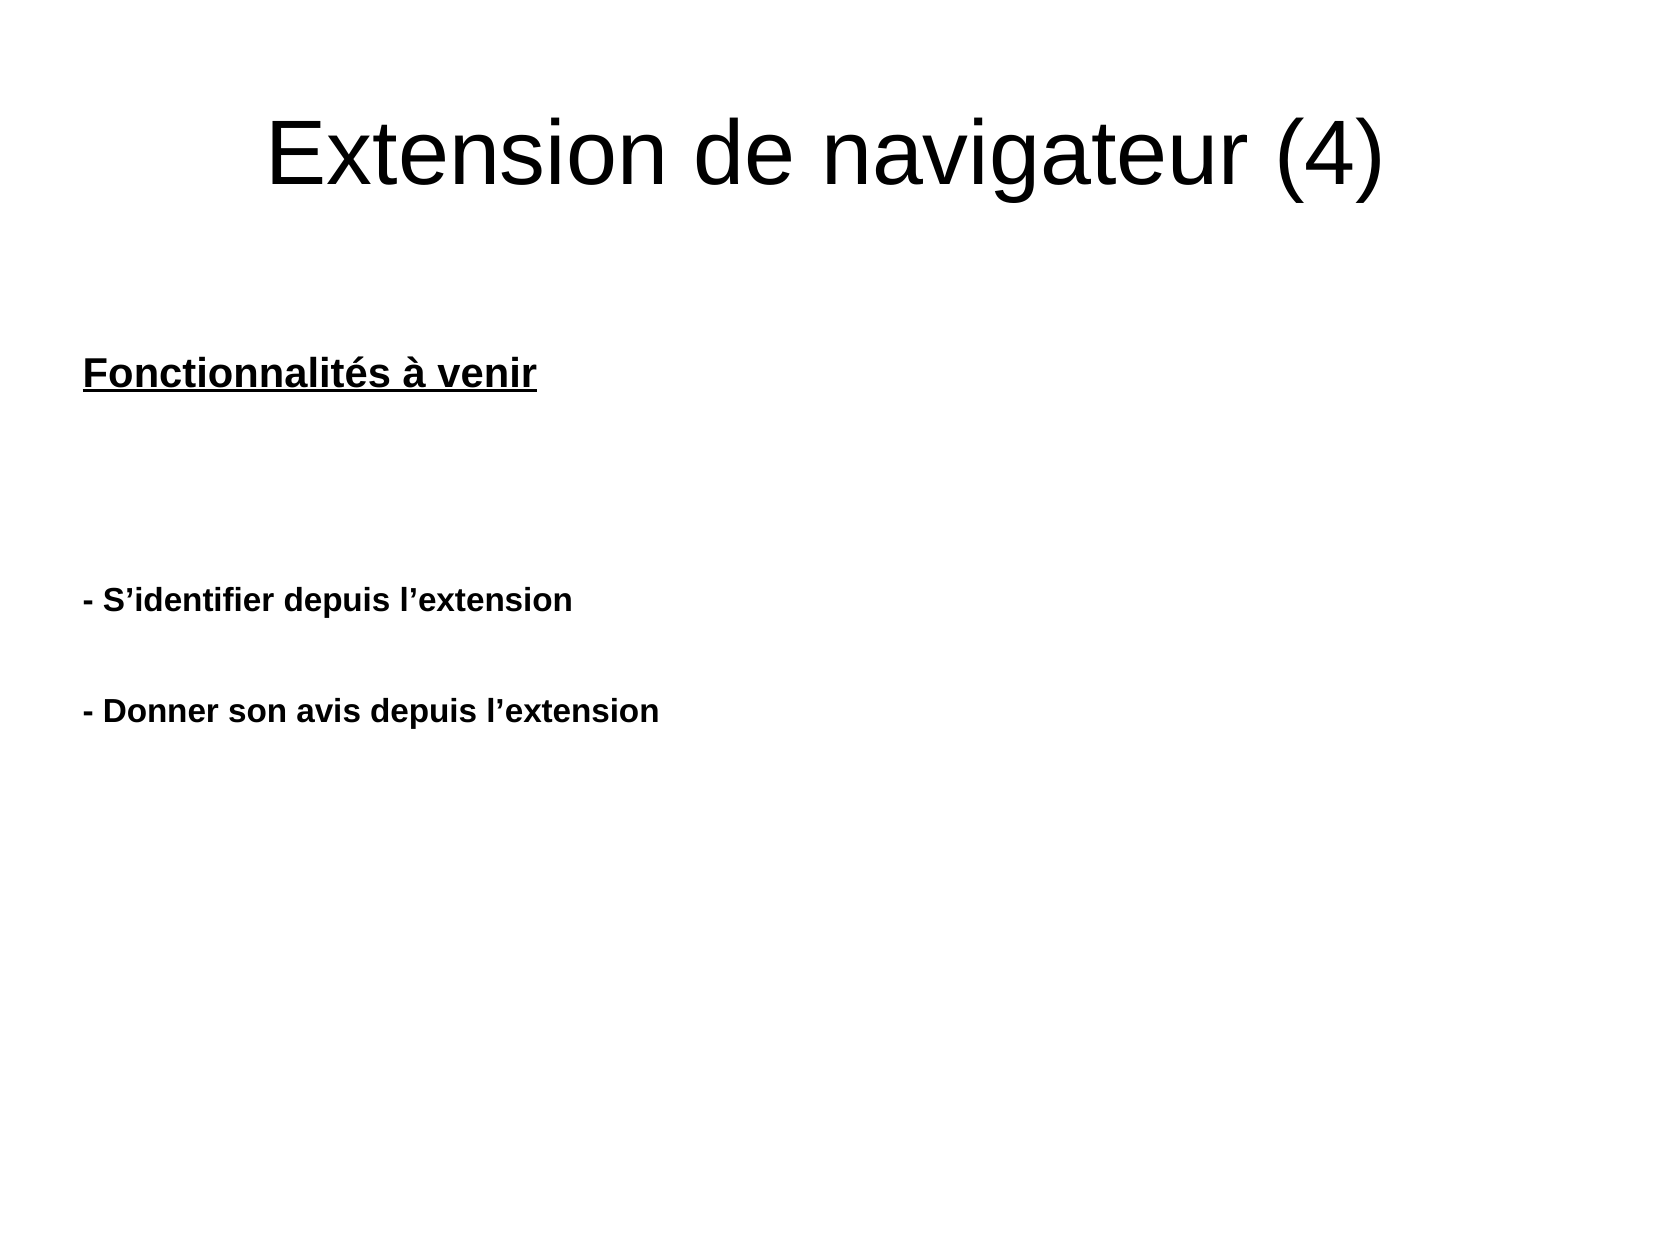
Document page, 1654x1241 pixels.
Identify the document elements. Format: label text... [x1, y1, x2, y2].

title Extension de navigateur (4) [82, 49, 1571, 256]
list Fonctionnalités à venir - S’identifier depuis l’extension - Donner son avis depuis l’extension [82, 256, 1571, 1241]
